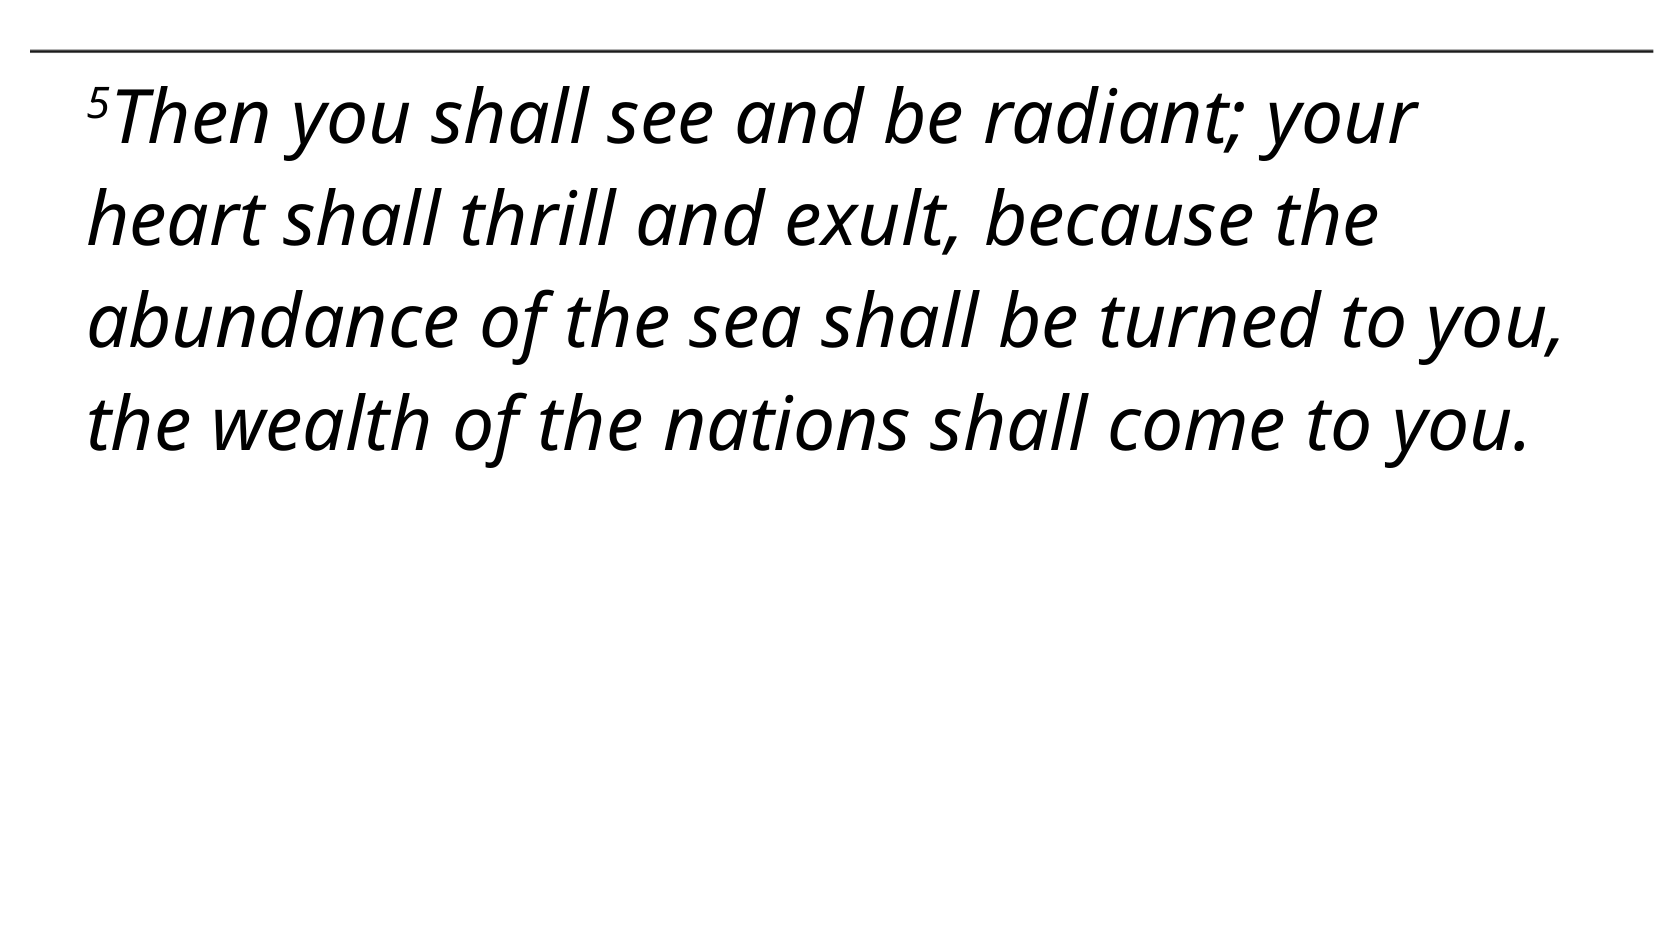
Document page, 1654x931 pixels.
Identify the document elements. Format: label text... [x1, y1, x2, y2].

picture [30, 28, 1654, 931]
text_box 5Then you shall see and be radiant; your heart shall thrill and exult, because the abundance of the sea shall be turned to you, the wealth of the nations shall come to you. [71, 55, 1617, 470]
